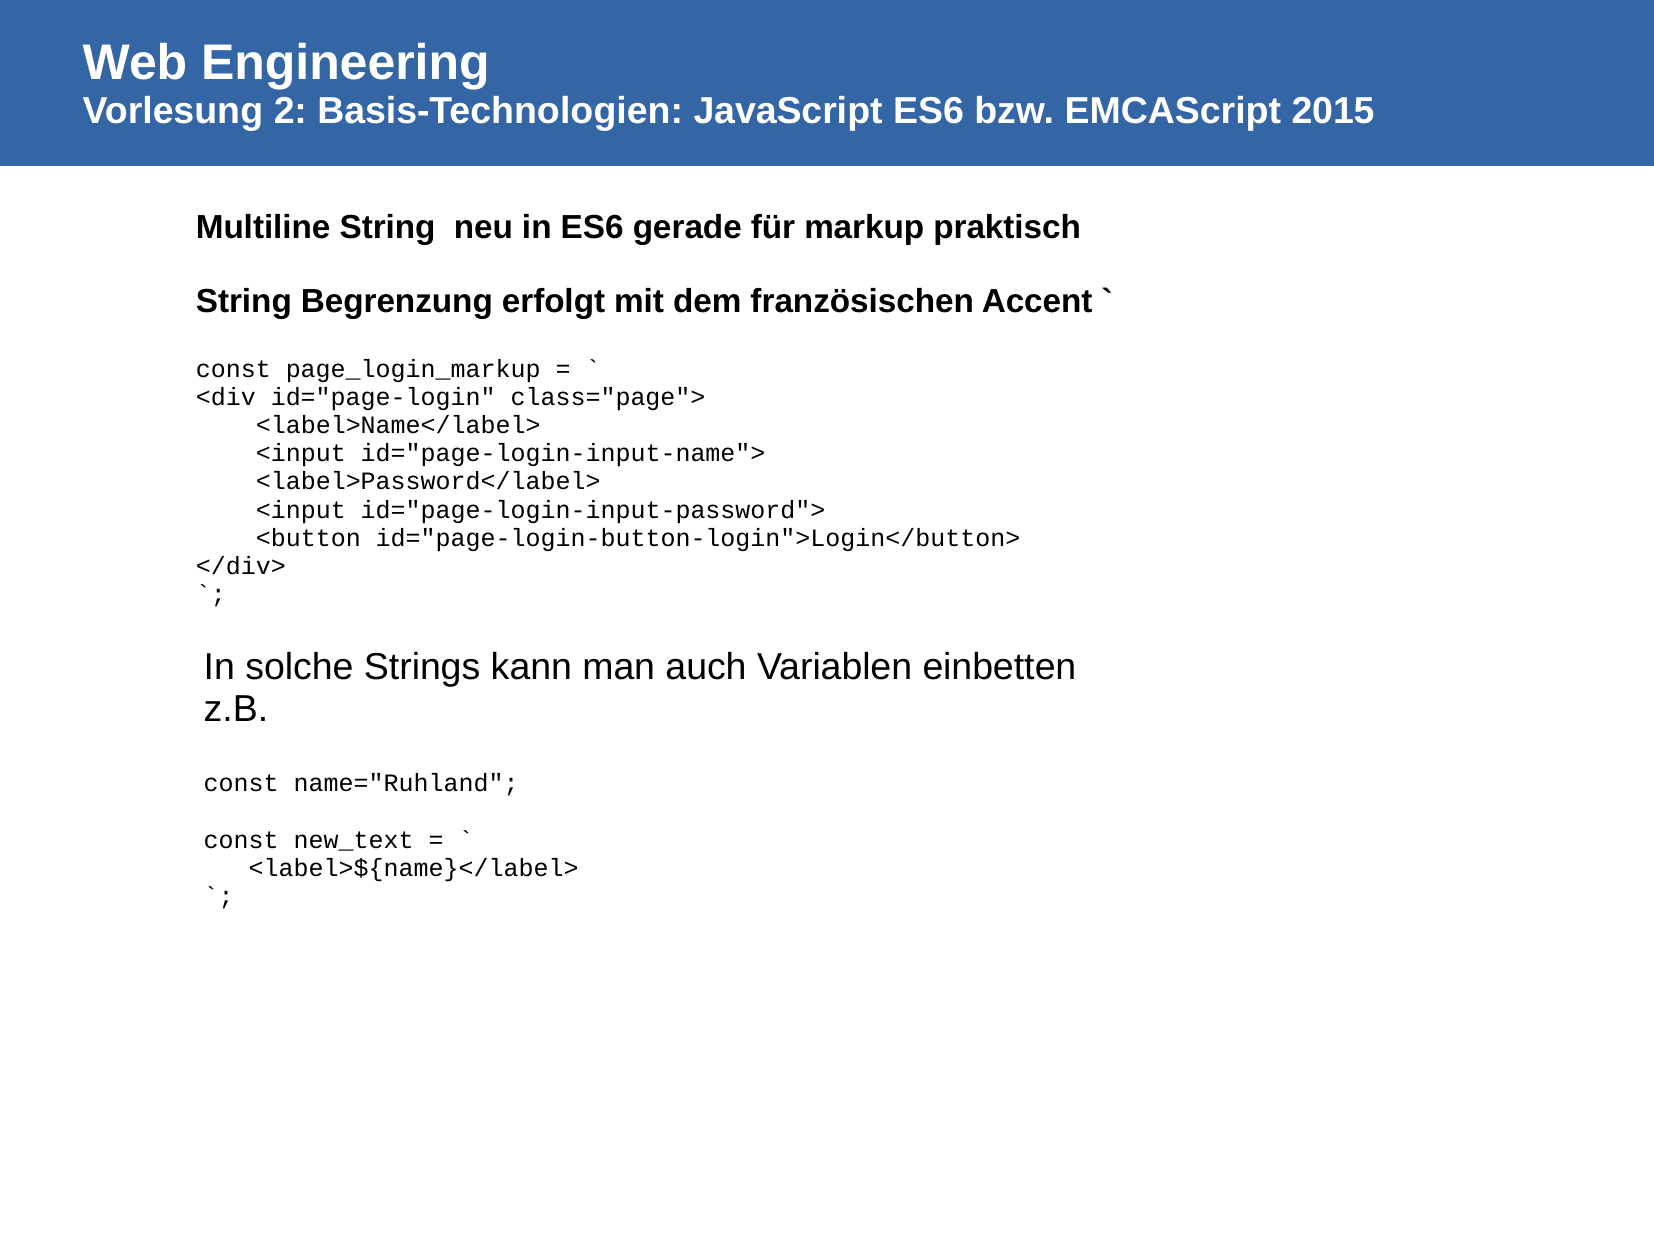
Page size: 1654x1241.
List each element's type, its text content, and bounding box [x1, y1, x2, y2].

text_box Multiline String neu in ES6 gerade für markup praktisch String Begrenzung erfolgt mit dem französischen Accent ` const page_login_markup = ` <div id="page-login" class="page"> <label>Name</label> <input id="page-login-input-name"> <label>Password</label> <input id="page-login-input-password"> <button id="page-login-button-login">Login</button> </div> `; [181, 200, 1630, 626]
title Web Engineering Vorlesung 2: Basis-Technologien: JavaScript ES6 bzw. EMCAScript 2015 [82, 0, 1571, 166]
text_box In solche Strings kann man auch Variablen einbetten z.B. const name="Ruhland"; const new_text = ` <label>${name}</label> `; [188, 637, 1092, 962]
